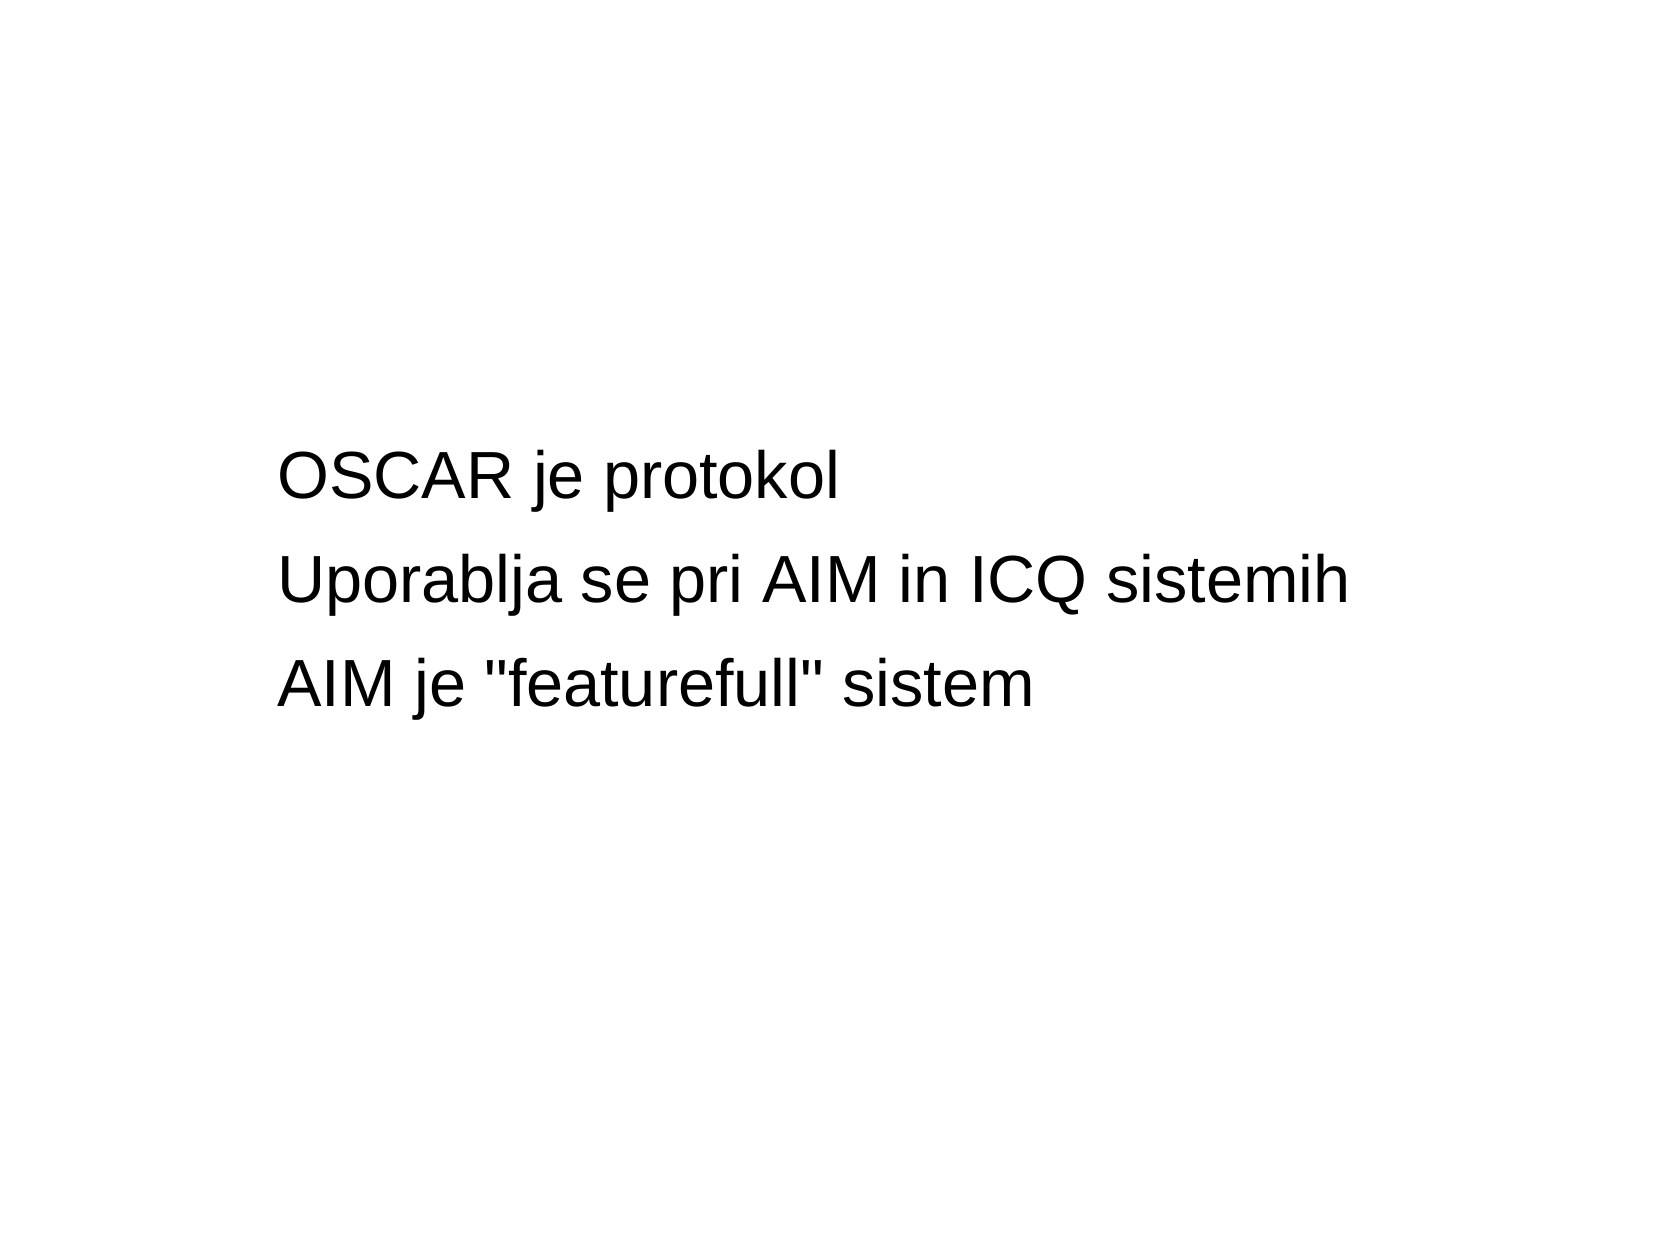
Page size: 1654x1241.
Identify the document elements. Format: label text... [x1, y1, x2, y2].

list OSCAR je protokol Uporablja se pri AIM in ICQ sistemih AIM je "featurefull" sistem [259, 437, 1418, 768]
